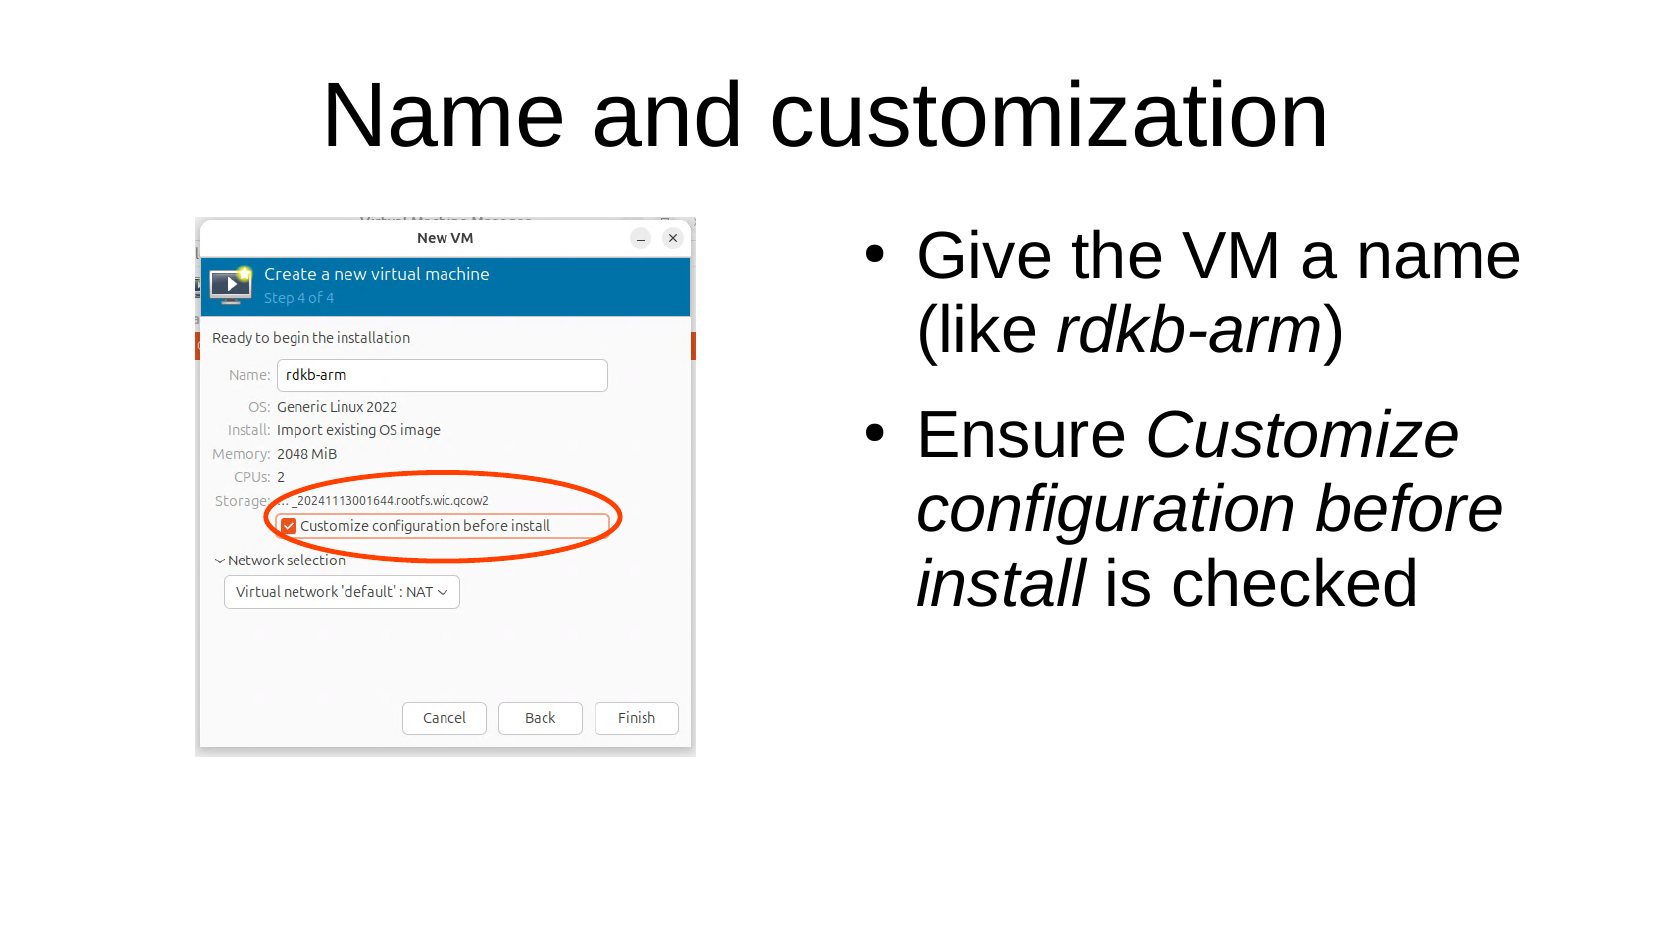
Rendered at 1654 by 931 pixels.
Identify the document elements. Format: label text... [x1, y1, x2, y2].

list Give the VM a name (like rdkb-arm) Ensure Customize configuration before install is checked [845, 217, 1572, 758]
picture [195, 217, 696, 758]
title Name and customization [82, 37, 1571, 193]
